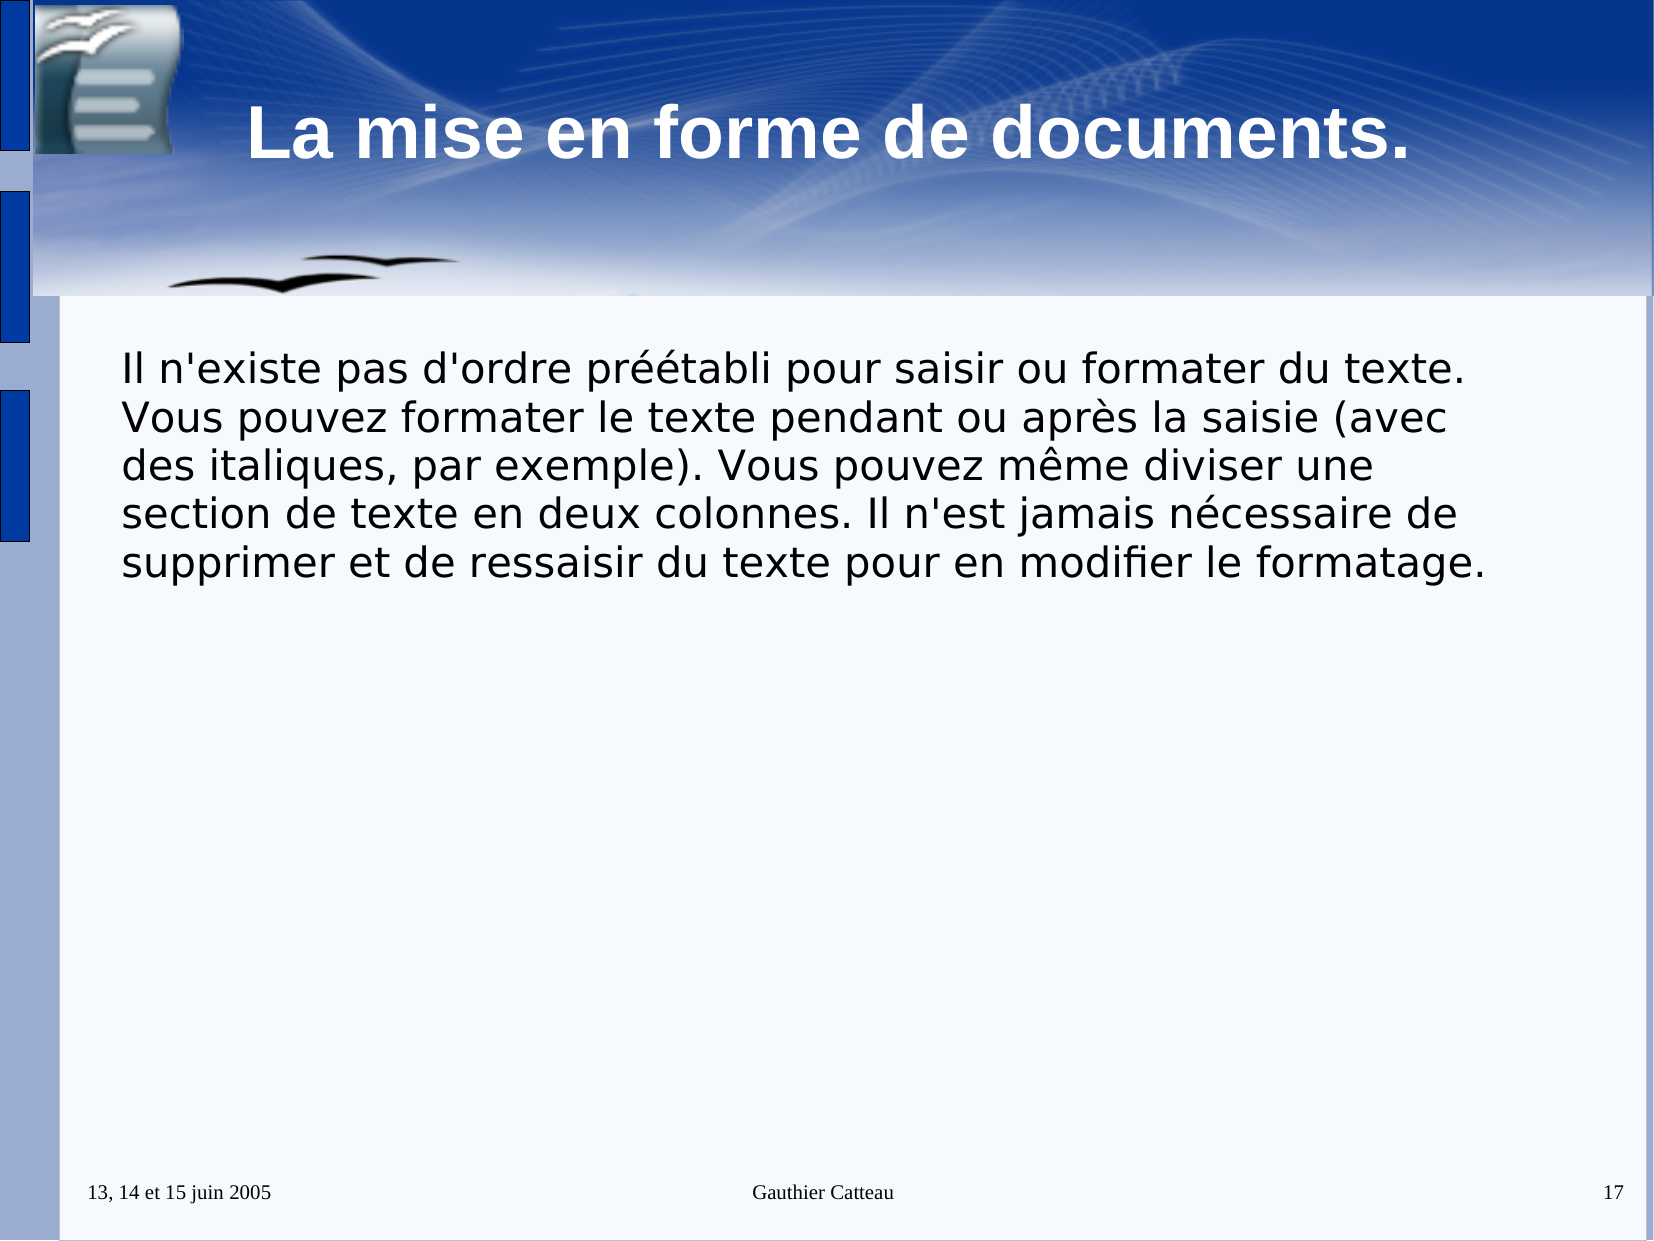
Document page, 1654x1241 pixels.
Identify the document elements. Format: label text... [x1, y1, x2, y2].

list Il n'existe pas d'ordre préétabli pour saisir ou formater du texte. Vous pouvez formater le texte pendant ou après la saisie (avec des italiques, par exemple). Vous pouvez même diviser une section de texte en deux colonnes. Il n'est jamais nécessaire de supprimer et de ressaisir du texte pour en modifier le formatage. [121, 344, 1534, 1127]
picture [33, 0, 1654, 296]
title La mise en forme de documents. [123, 29, 1536, 237]
